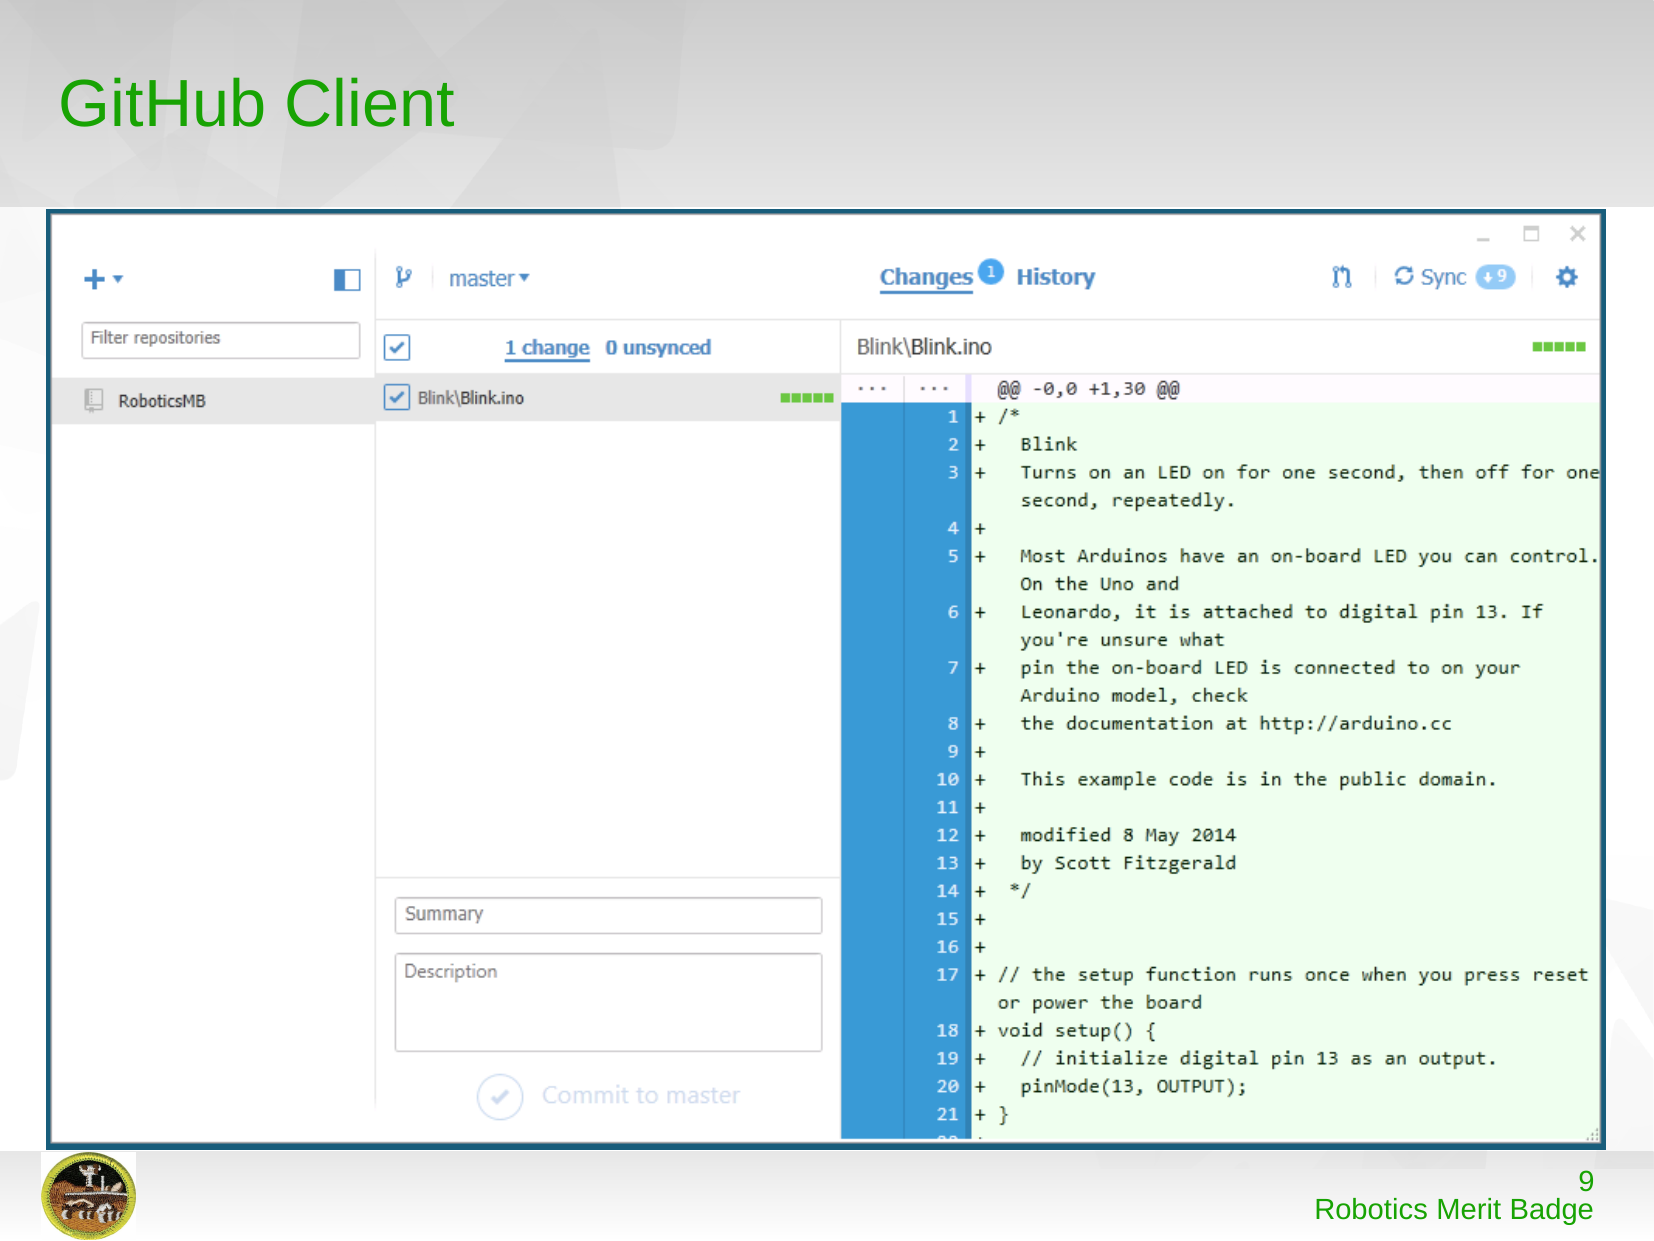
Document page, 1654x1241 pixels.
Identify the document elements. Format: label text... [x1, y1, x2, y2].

picture [0, 0, 1654, 1169]
title GitHub Client [59, 29, 1595, 178]
picture [41, 1152, 136, 1240]
